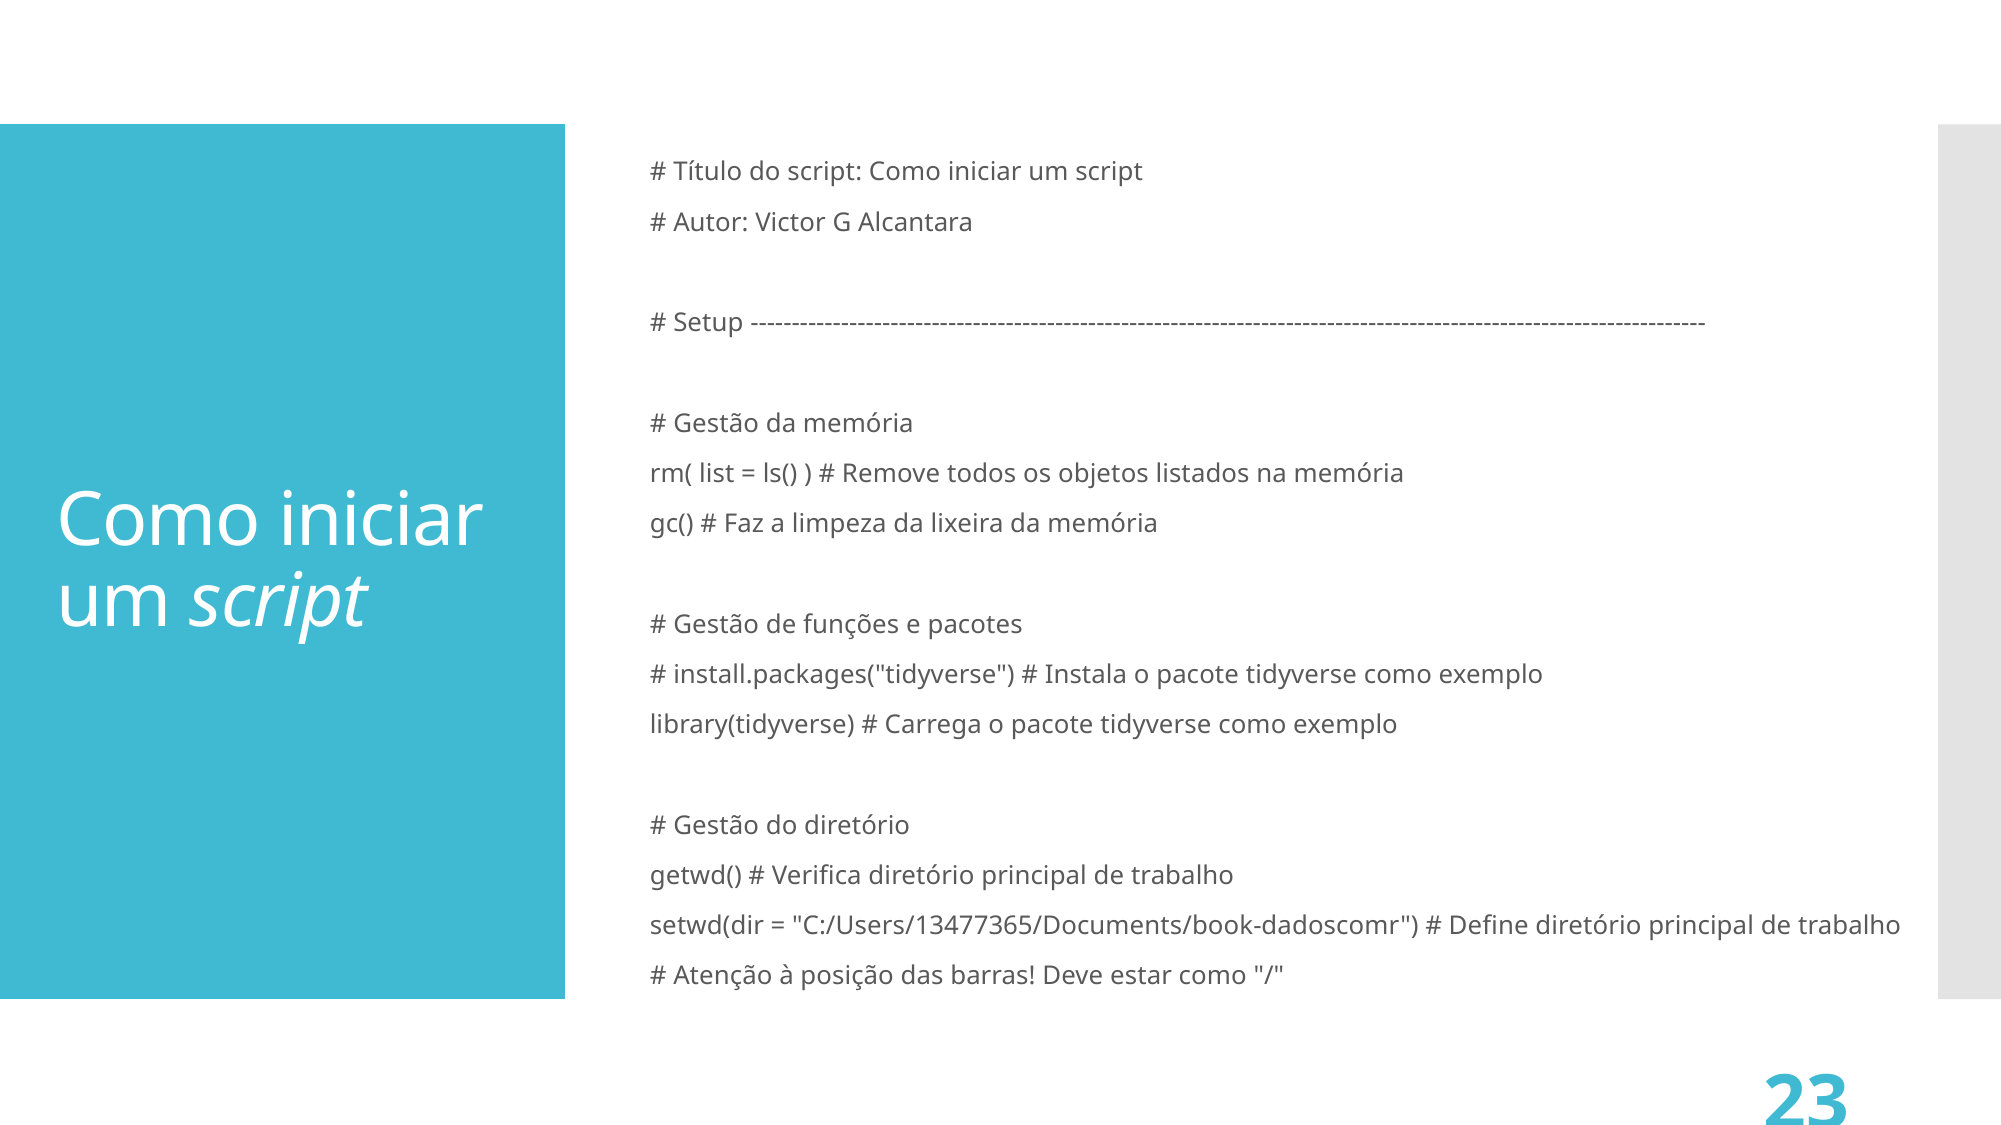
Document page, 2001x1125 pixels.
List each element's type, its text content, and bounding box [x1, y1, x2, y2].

text_box [1748, 1045, 2000, 1106]
list # Título do script: Como iniciar um script # Autor: Victor G Alcantara # Setup -------------------------------------------------------------------------------------------------------------------- # Gestão da memória rm( list = ls() ) # Remove todos os objetos listados na memória gc() # Faz a limpeza da lixeira da memória # Gestão de funções e pacotes # install.packages("tidyverse") # Instala o pacote tidyverse como exemplo library(tidyverse) # Carrega o pacote tidyverse como exemplo # Gestão do diretório getwd() # Verifica diretório principal de trabalho setwd(dir = "C:/Users/13477365/Documents/book-dadoscomr") # Define diretório principal de trabalho # Atenção à posição das barras! Deve estar como "/" [634, 141, 1926, 1008]
title Como iniciar um script [41, 184, 526, 940]
